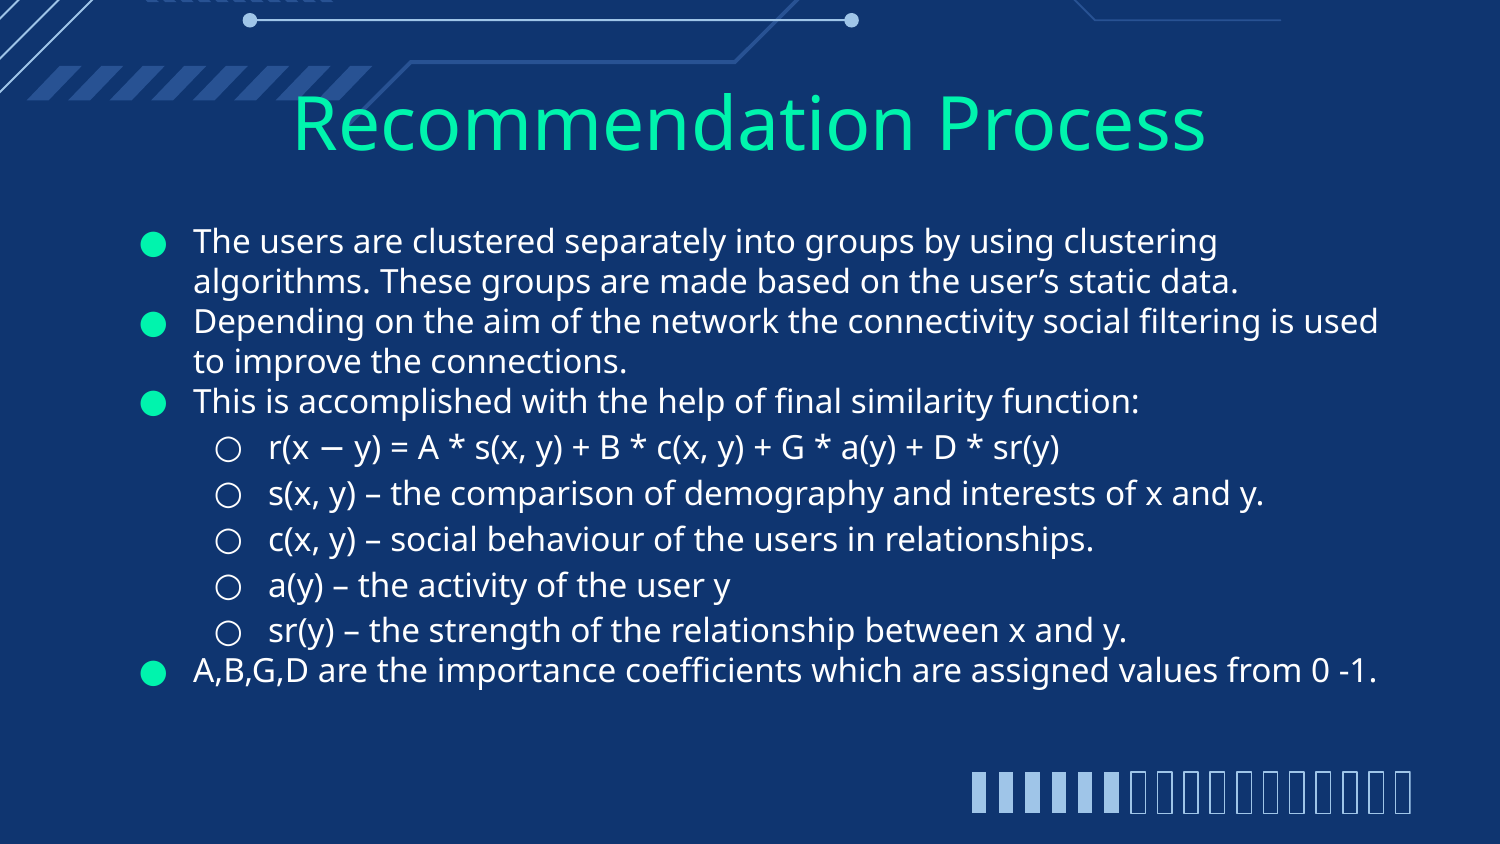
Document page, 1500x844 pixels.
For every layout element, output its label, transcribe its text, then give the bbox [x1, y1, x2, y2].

list The users are clustered separately into groups by using clustering algorithms. These groups are made based on the user’s static data. Depending on the aim of the network the connectivity social filtering is used to improve the connections. This is accomplished with the help of final similarity function: r(x − y) = A * s(x, y) + B * c(x, y) + G * a(y) + D * sr(y) s(x, y) – the comparison of demography and interests of x and y. c(x, y) – social behaviour of the users in relationships. a(y) – the activity of the user y sr(y) – the strength of the relationship between x and y. A,B,G,D are the importance coefficients which are assigned values from 0 -1. [118, 220, 1382, 767]
title Recommendation Process [118, 75, 1382, 156]
